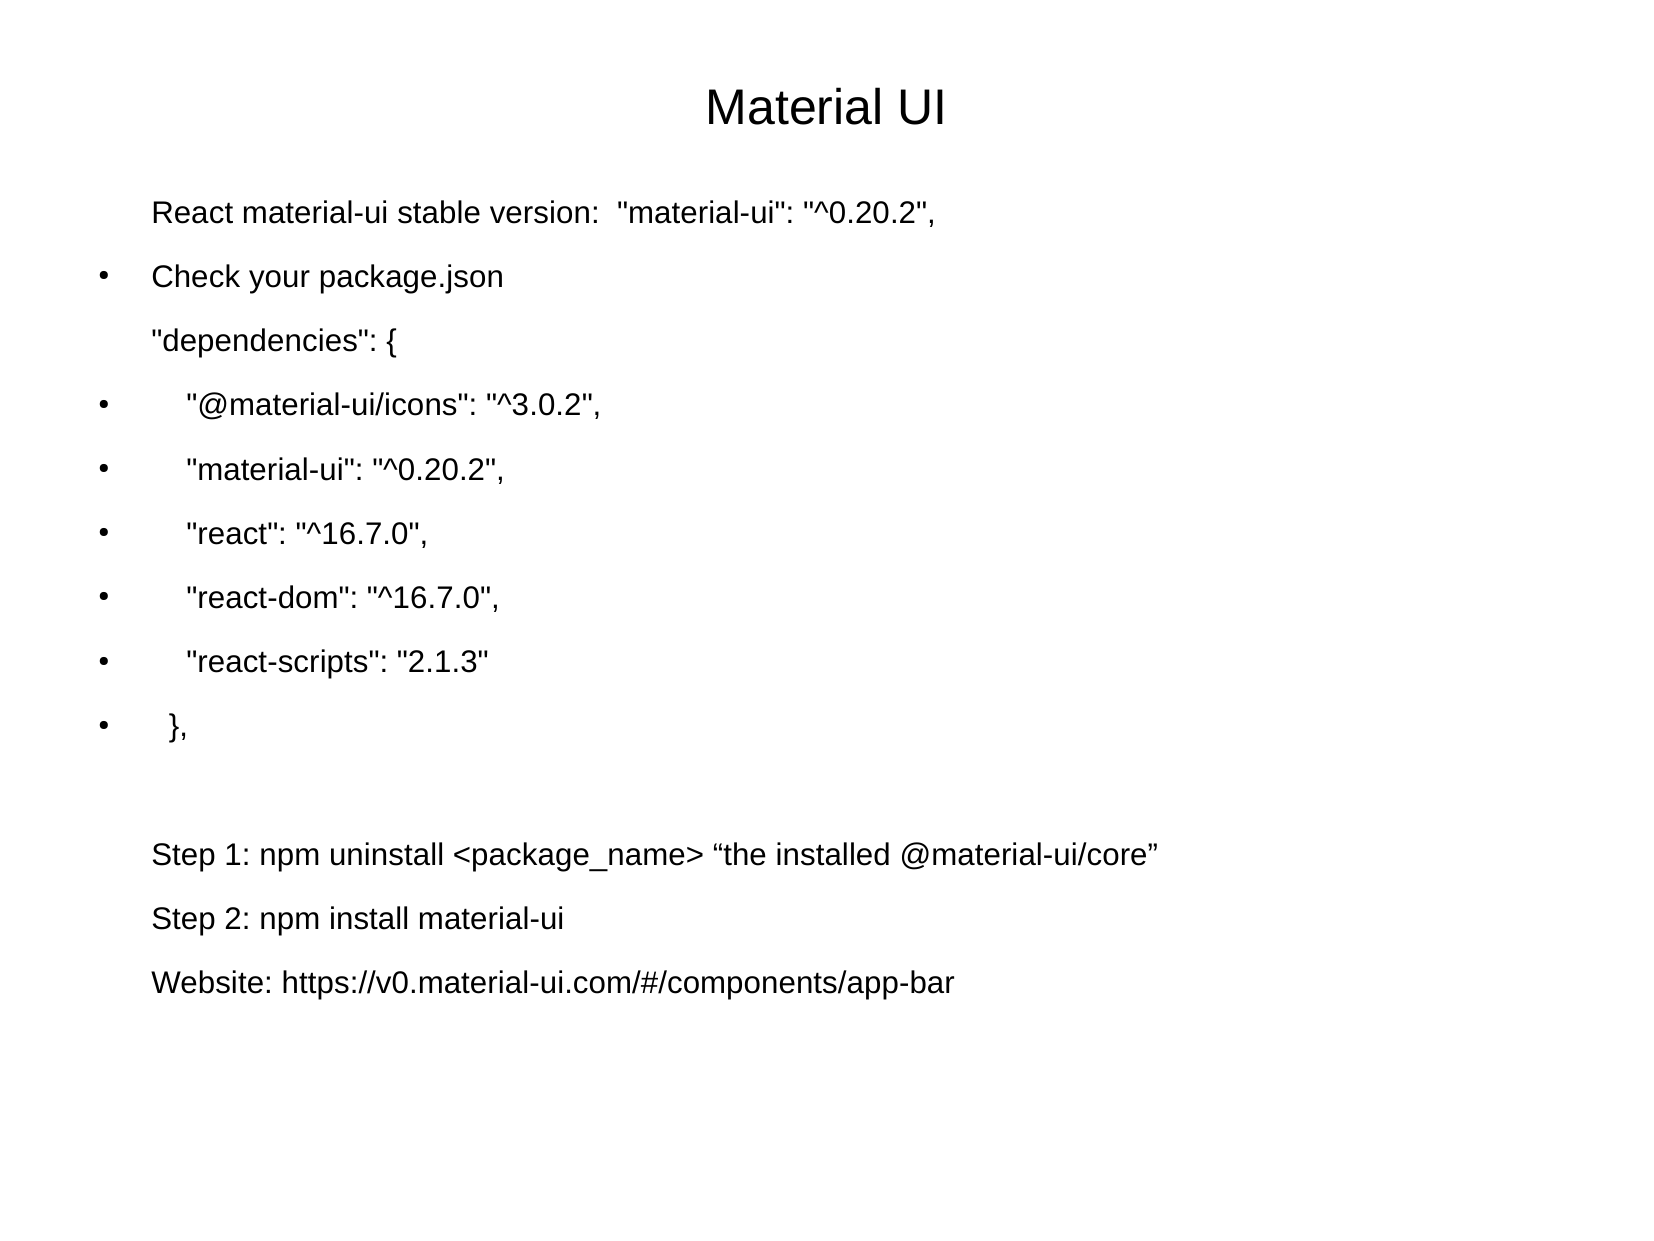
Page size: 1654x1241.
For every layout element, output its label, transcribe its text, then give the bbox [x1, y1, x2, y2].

list React material-ui stable version: "material-ui": "^0.20.2", Check your package.json "dependencies": { "@material-ui/icons": "^3.0.2", "material-ui": "^0.20.2", "react": "^16.7.0", "react-dom": "^16.7.0", "react-scripts": "2.1.3" }, Step 1: npm uninstall <package_name> “the installed @material-ui/core” Step 2: npm install material-ui Website: https://v0.material-ui.com/#/components/app-bar [80, 195, 1569, 1109]
title Material UI [82, 49, 1571, 166]
